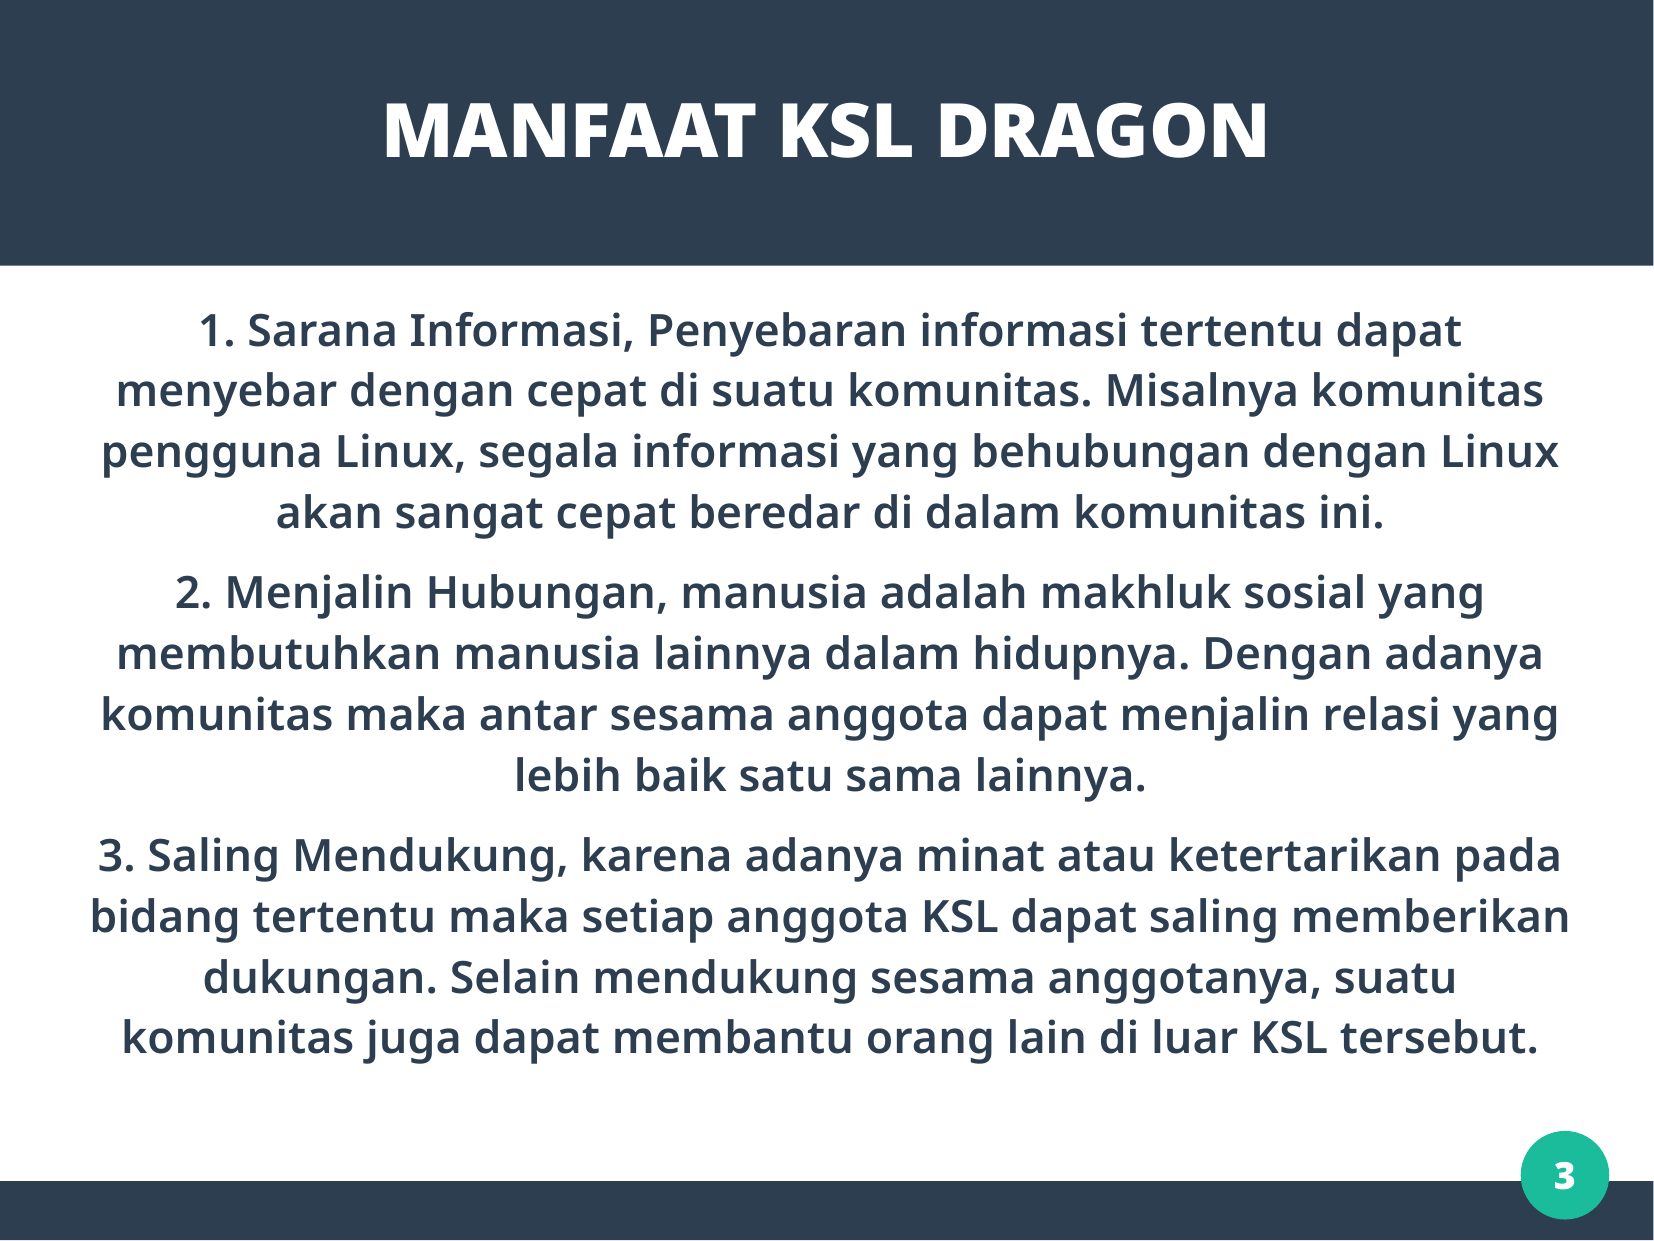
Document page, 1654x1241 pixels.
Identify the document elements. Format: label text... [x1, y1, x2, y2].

title MANFAAT KSL DRAGON [59, 49, 1595, 207]
list 1. Sarana Informasi, Penyebaran informasi tertentu dapat menyebar dengan cepat di suatu komunitas. Misalnya komunitas pengguna Linux, segala informasi yang behubungan dengan Linux akan sangat cepat beredar di dalam komunitas ini. 2. Menjalin Hubungan, manusia adalah makhluk sosial yang membutuhkan manusia lainnya dalam hidupnya. Dengan adanya komunitas maka antar sesama anggota dapat menjalin relasi yang lebih baik satu sama lainnya. 3. Saling Mendukung, karena adanya minat atau ketertarikan pada bidang tertentu maka setiap anggota KSL dapat saling memberikan dukungan. Selain mendukung sesama anggotanya, suatu komunitas juga dapat membantu orang lain di luar KSL tersebut. [39, 298, 1576, 1126]
